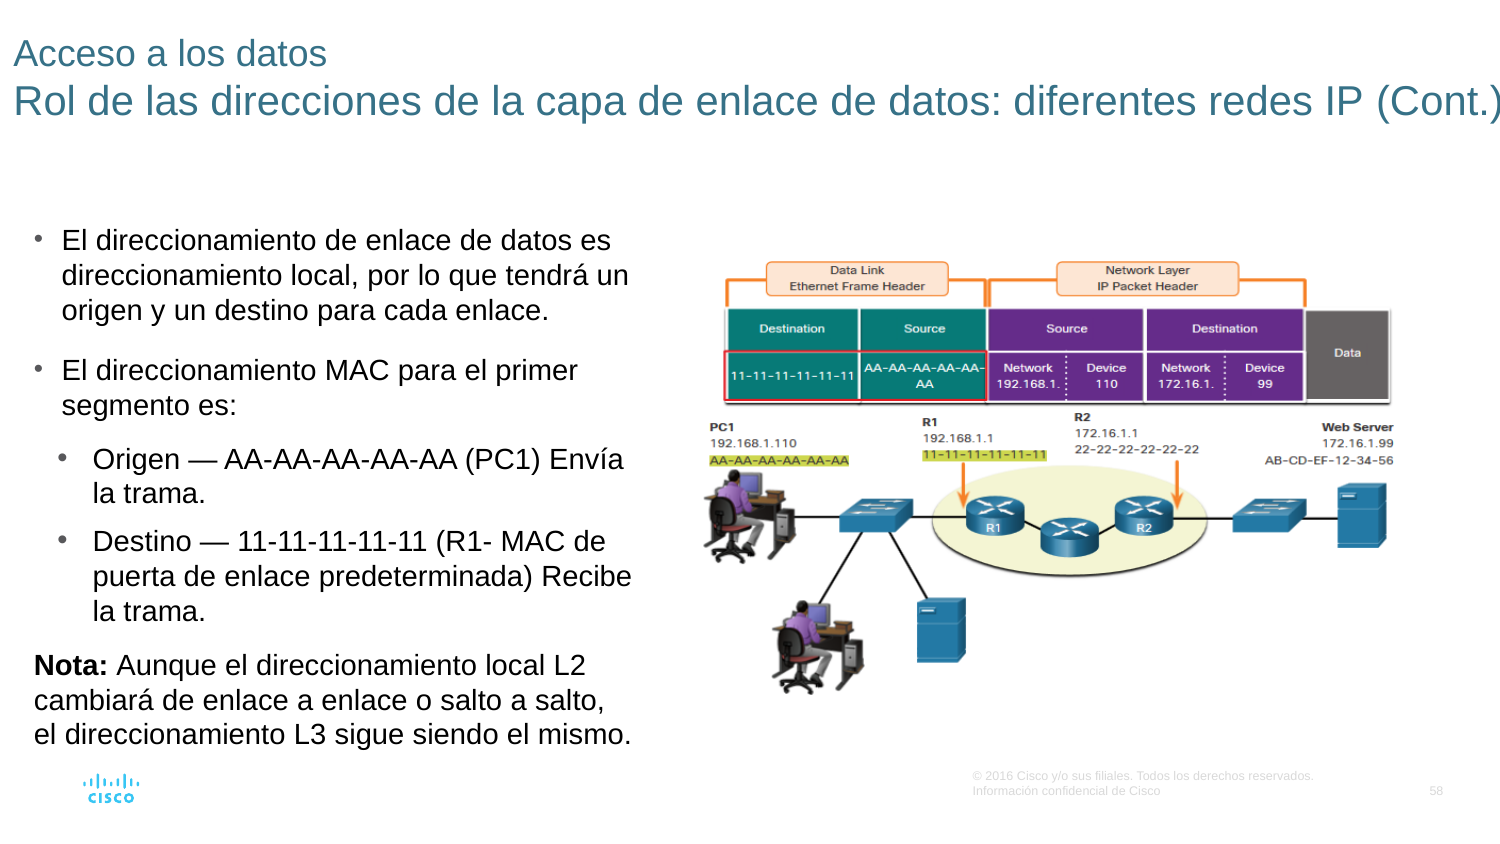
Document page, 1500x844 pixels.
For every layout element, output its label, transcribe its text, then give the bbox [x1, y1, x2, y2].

title Acceso a los datos Rol de las direcciones de la capa de enlace de datos: diferentes redes IP (Cont.) [0, 5, 1500, 148]
picture [702, 253, 1394, 697]
list El direccionamiento de enlace de datos es direccionamiento local, por lo que tendrá un origen y un destino para cada enlace. El direccionamiento MAC para el primer segmento es: Origen — AA-AA-AA-AA-AA (PC1) Envía la trama. Destino — 11-11-11-11-11 (R1- MAC de puerta de enlace predeterminada) Recibe la trama. Nota: Aunque el direccionamiento local L2 cambiará de enlace a enlace o salto a salto, el direccionamiento L3 sigue siendo el mismo. [18, 213, 665, 779]
